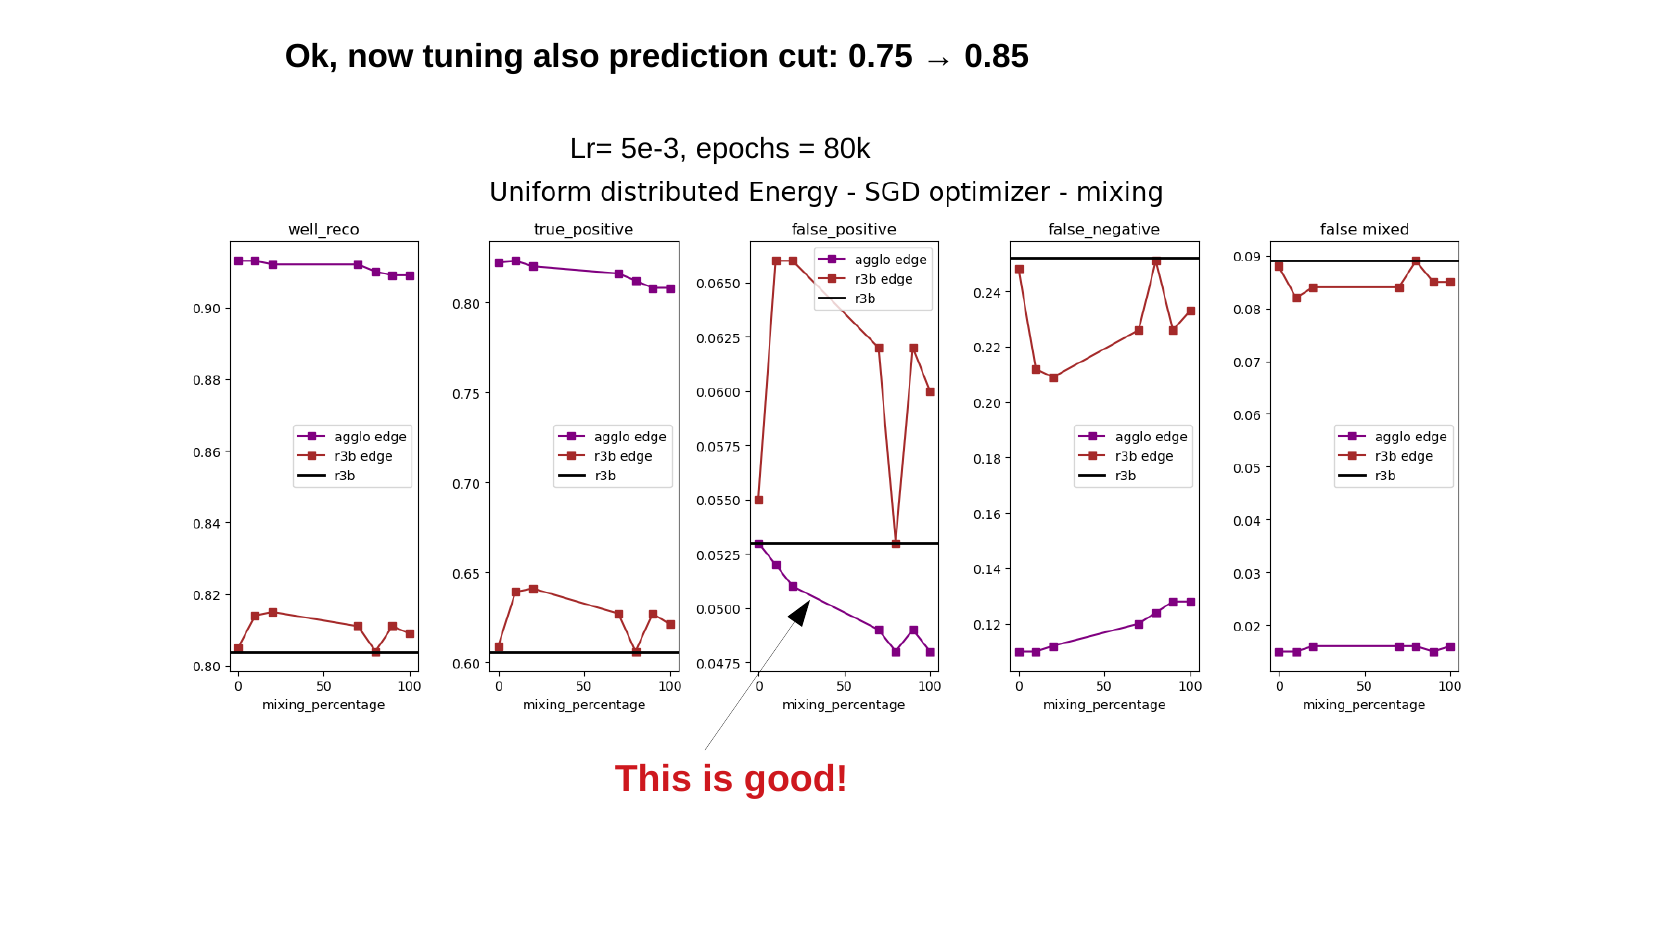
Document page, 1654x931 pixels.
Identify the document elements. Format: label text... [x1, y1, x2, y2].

text_box This is good! [600, 750, 1021, 807]
text_box Lr= 5e-3, epochs = 80k [555, 124, 961, 172]
picture [182, 171, 1471, 721]
text_box Ok, now tuning also prediction cut: 0.75 → 0.85 [270, 30, 1396, 82]
